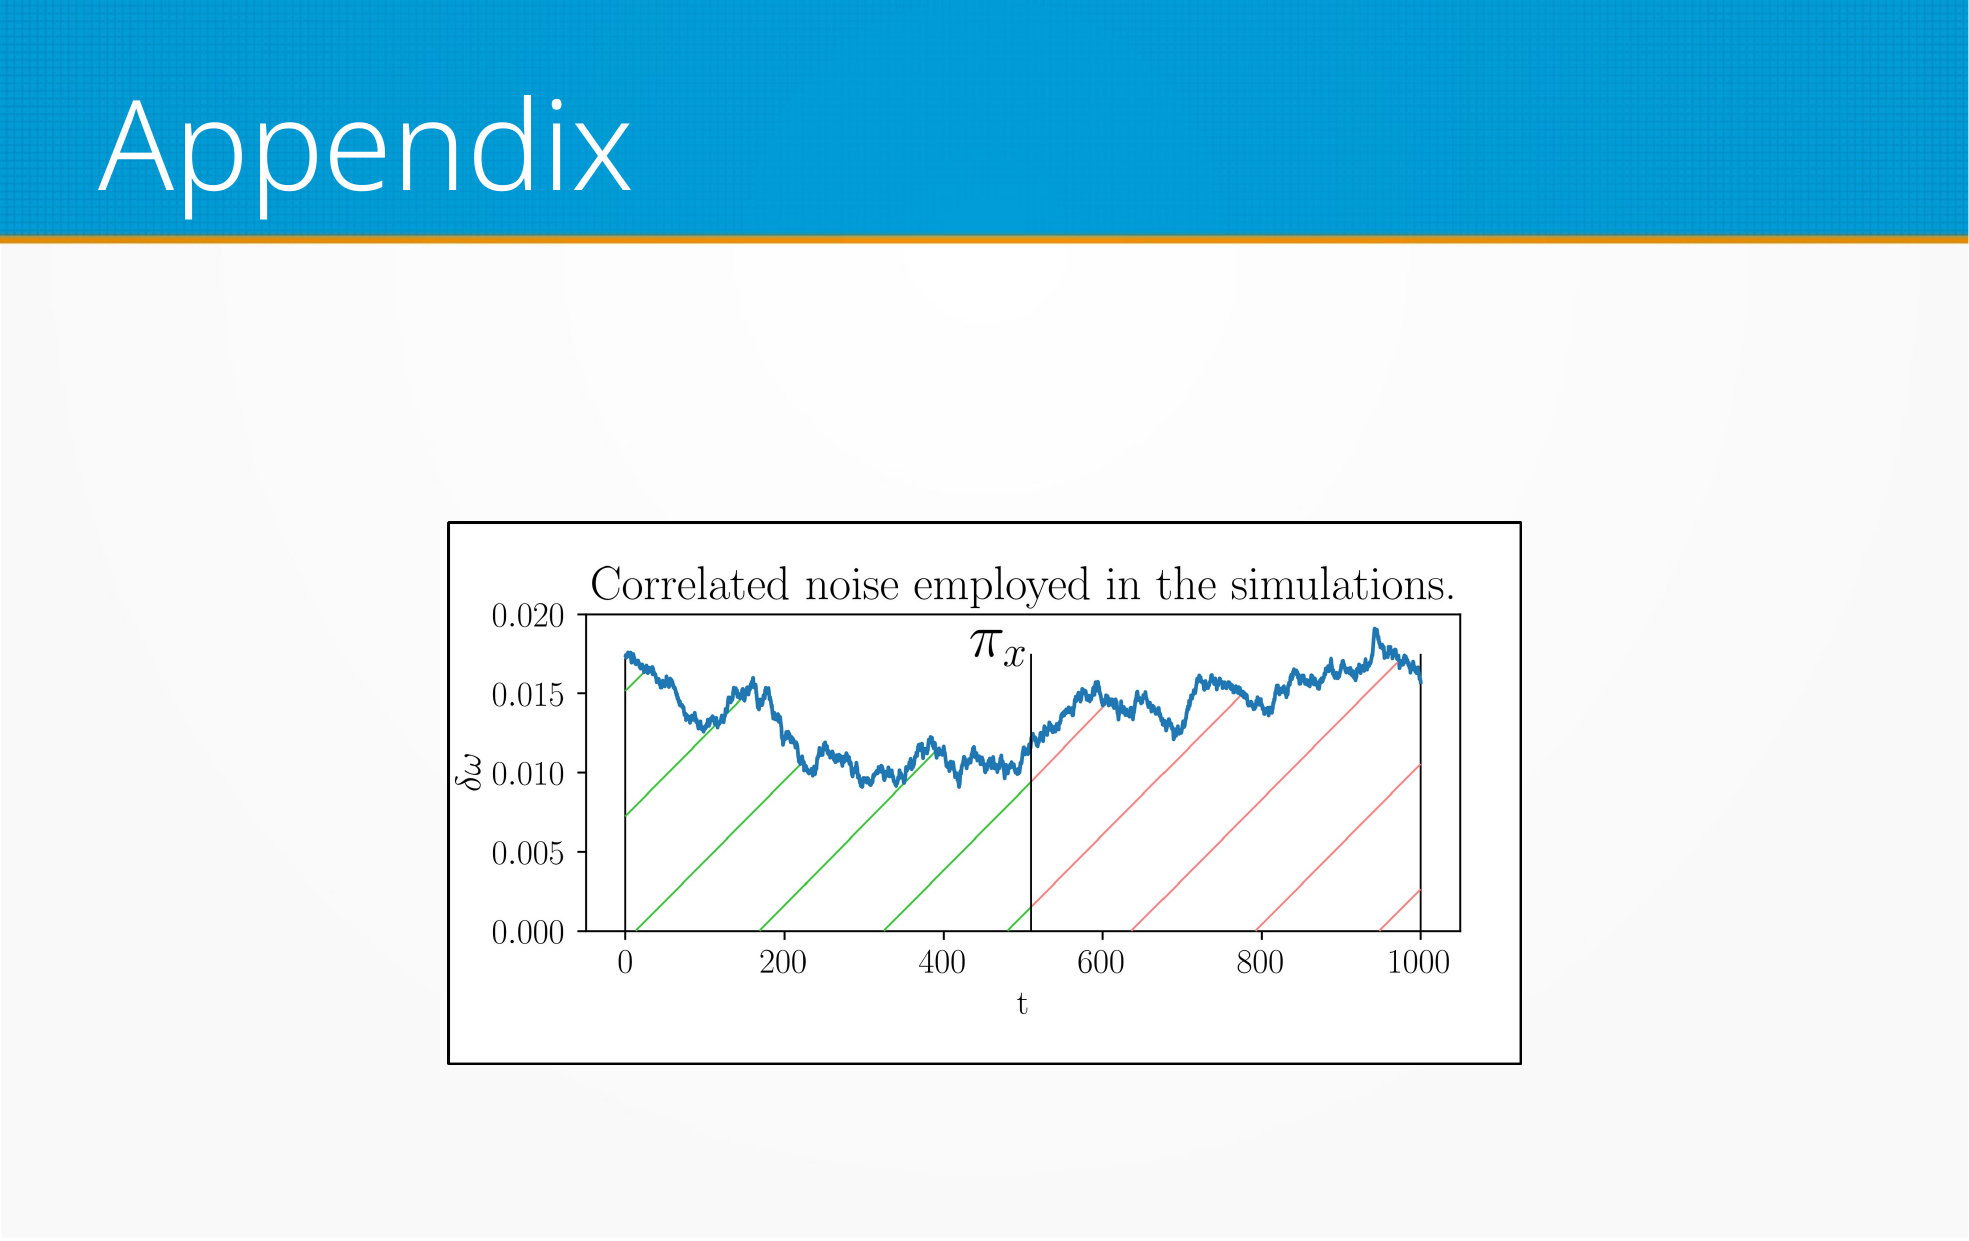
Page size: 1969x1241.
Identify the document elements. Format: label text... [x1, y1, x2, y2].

picture [0, 233, 1969, 1241]
title Appendix [98, 19, 1870, 227]
